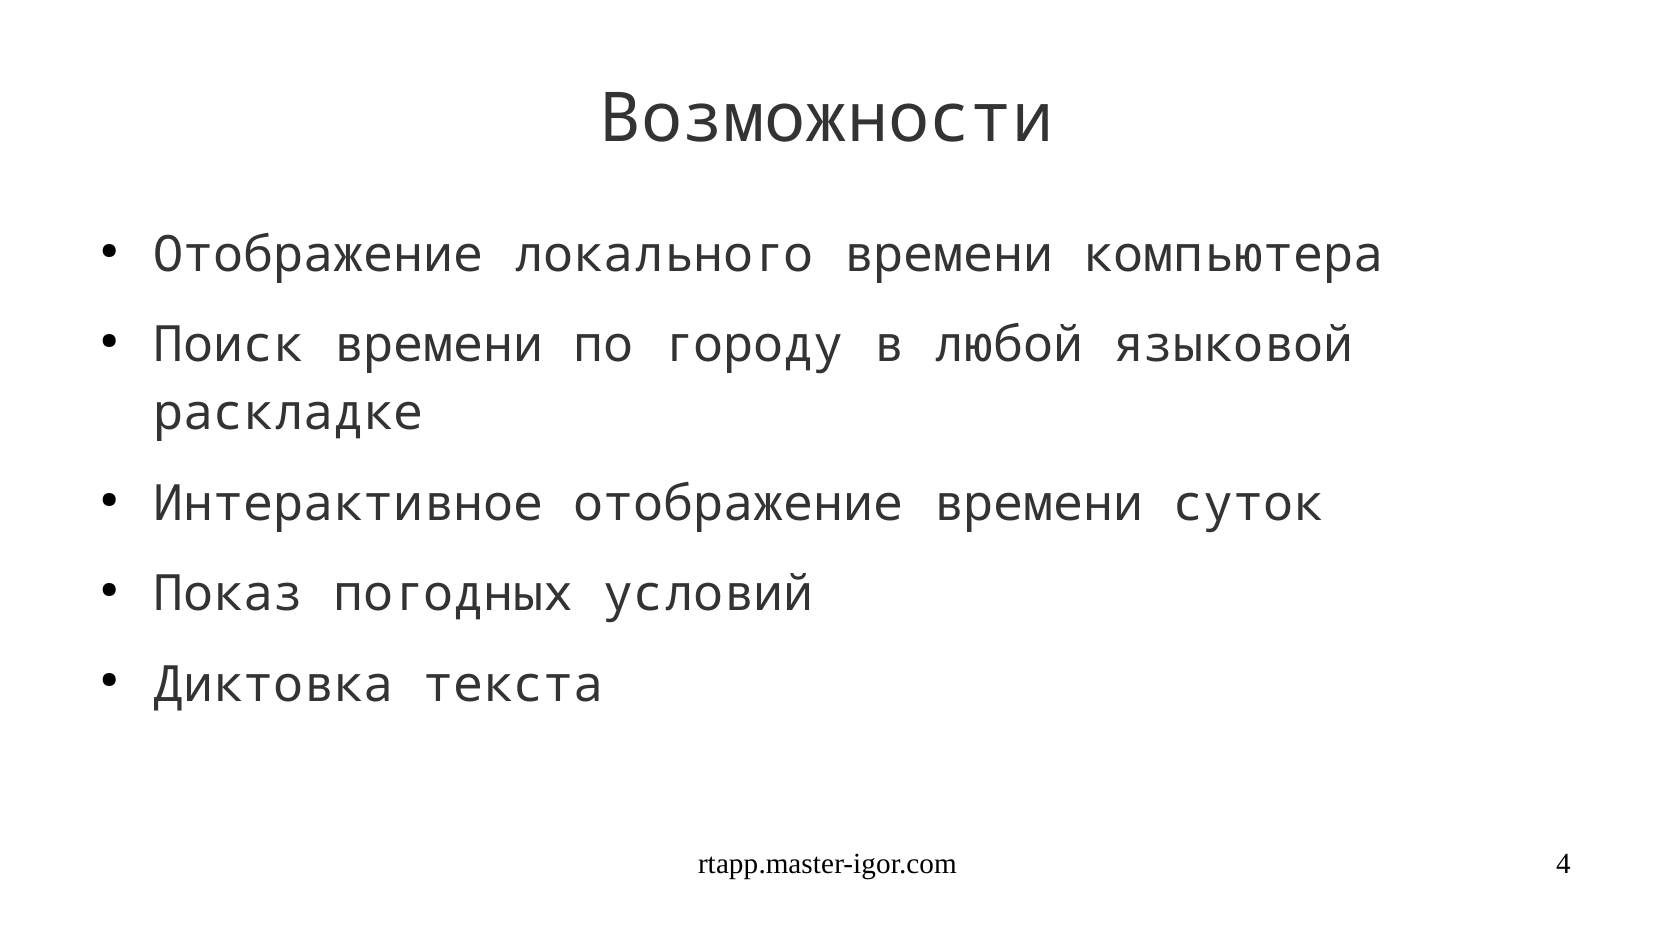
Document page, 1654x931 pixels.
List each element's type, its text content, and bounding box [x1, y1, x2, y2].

title Возможности [82, 37, 1571, 193]
list Отображение локального времени компьютера Поиск времени по городу в любой языковой раскладке Интерактивное отображение времени суток Показ погодных условий Диктовка текста [82, 217, 1571, 758]
